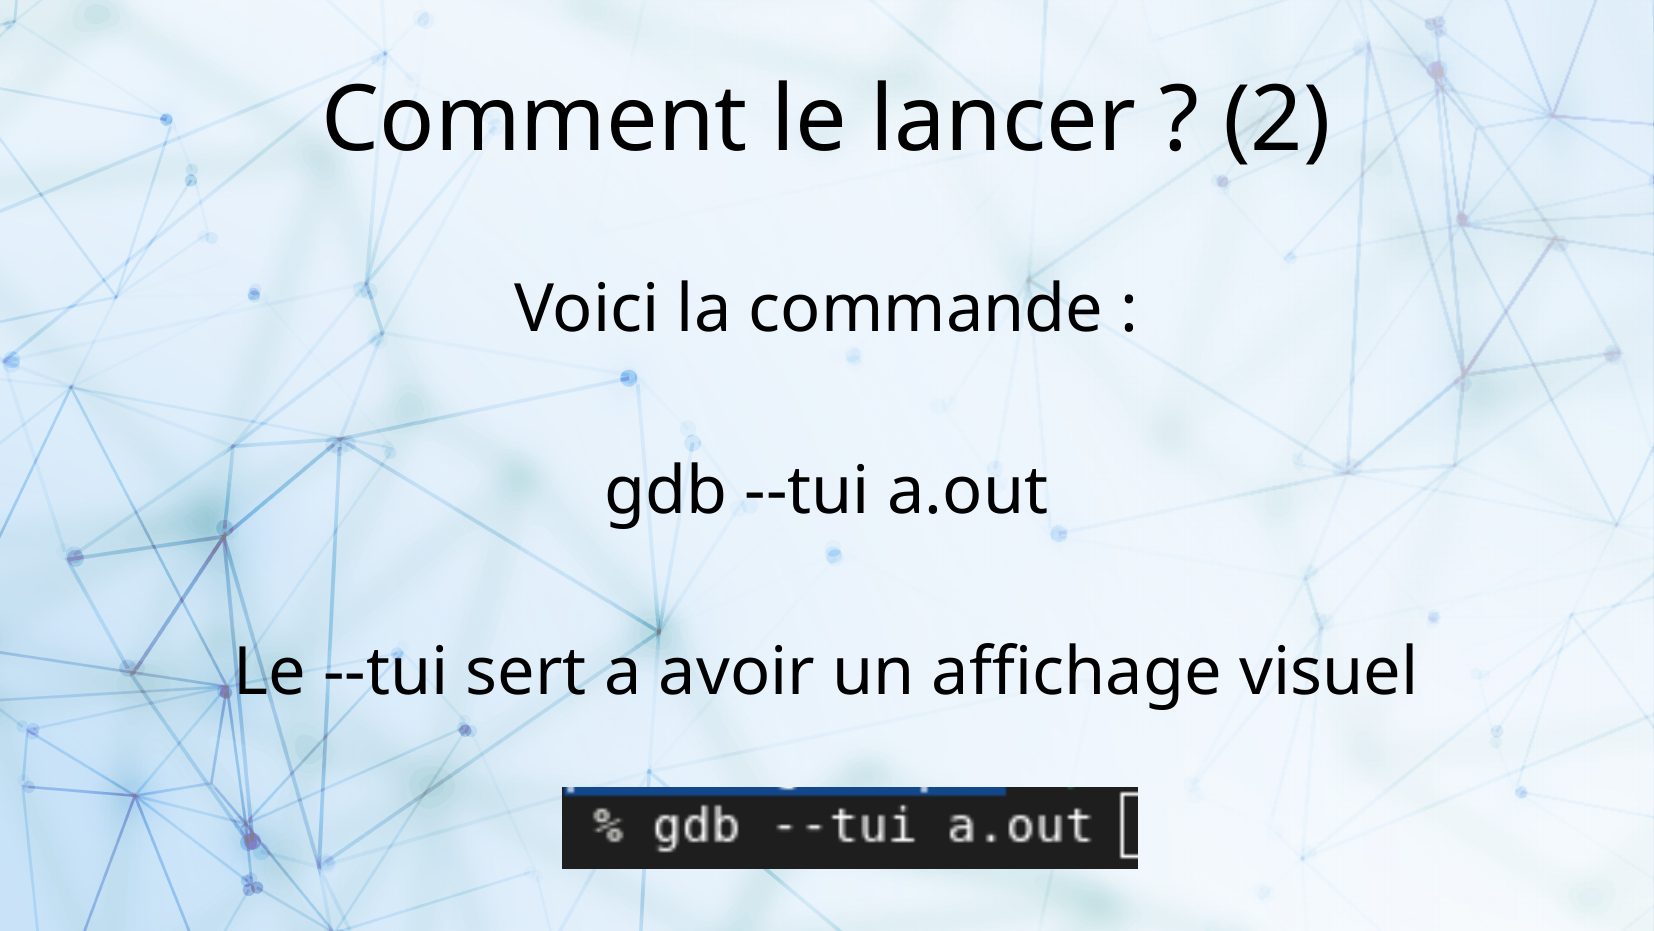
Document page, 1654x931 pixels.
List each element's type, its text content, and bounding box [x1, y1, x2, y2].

subtitle Voici la commande : gdb --tui a.out Le --tui sert a avoir un affichage visuel [82, 217, 1571, 758]
title Comment le lancer ? (2) [82, 37, 1571, 193]
picture [0, 0, 1654, 931]
